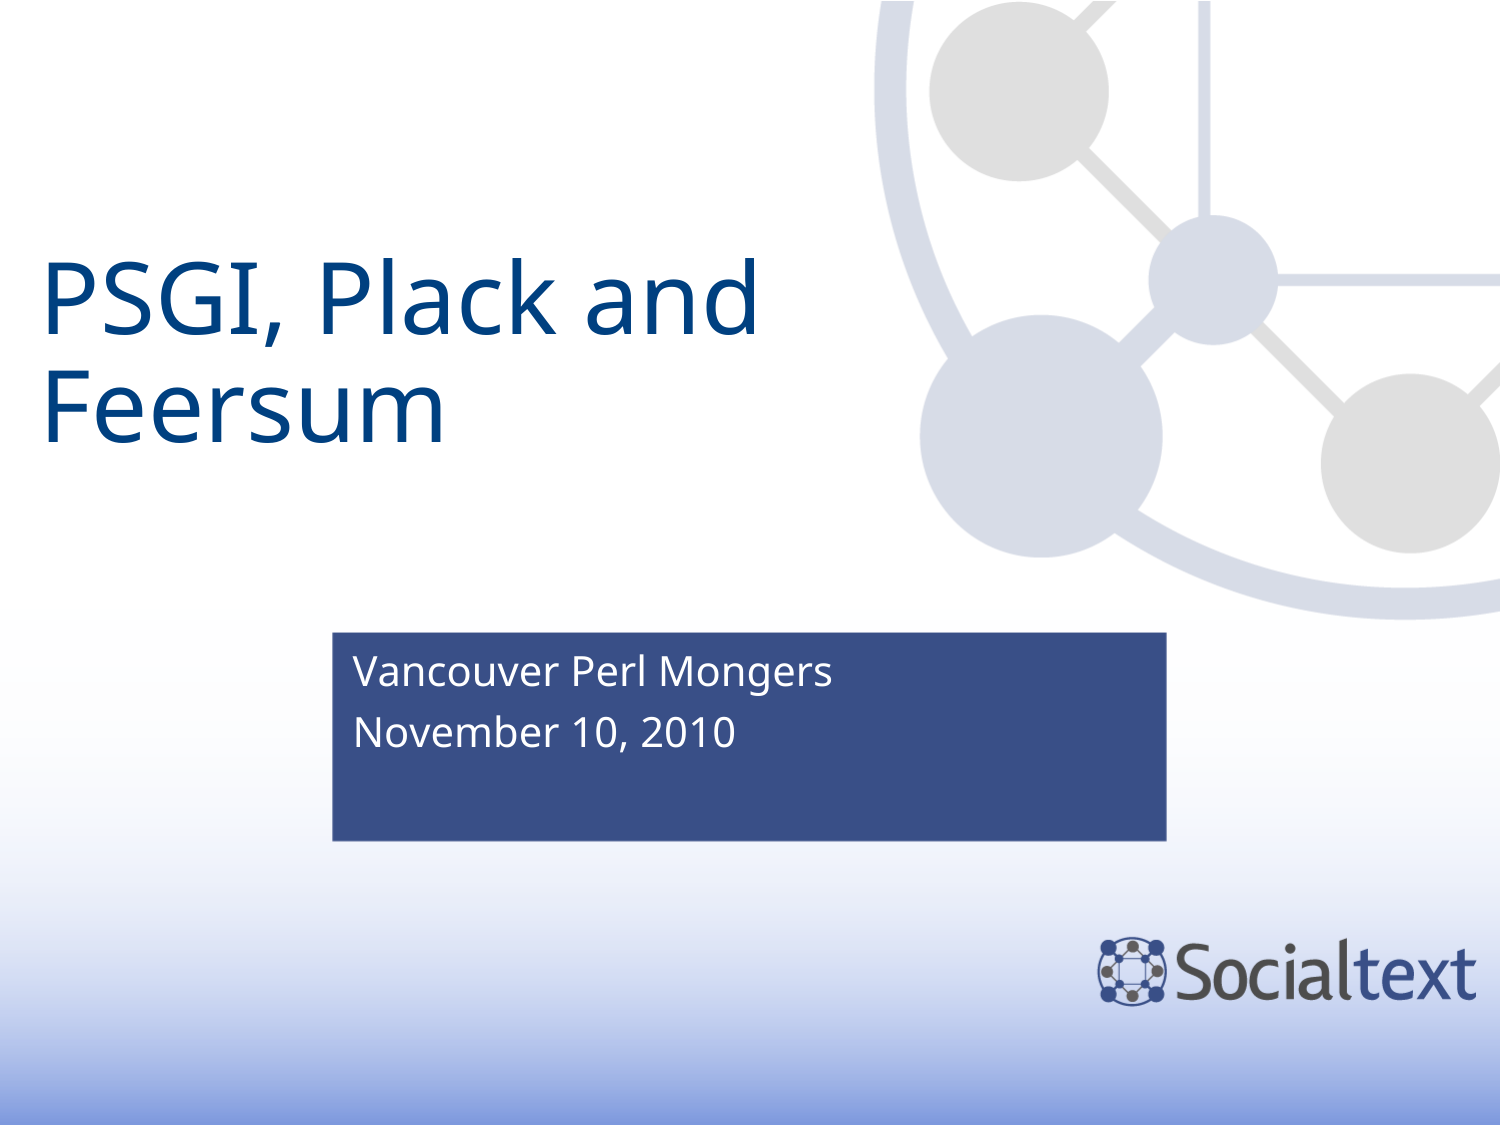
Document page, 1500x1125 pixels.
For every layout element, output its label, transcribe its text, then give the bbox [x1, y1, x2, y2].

text_box Vancouver Perl Mongers November 10, 2010 [337, 637, 1163, 826]
picture [0, 0, 1500, 1125]
title PSGI, Plack and Feersum [24, 99, 863, 613]
